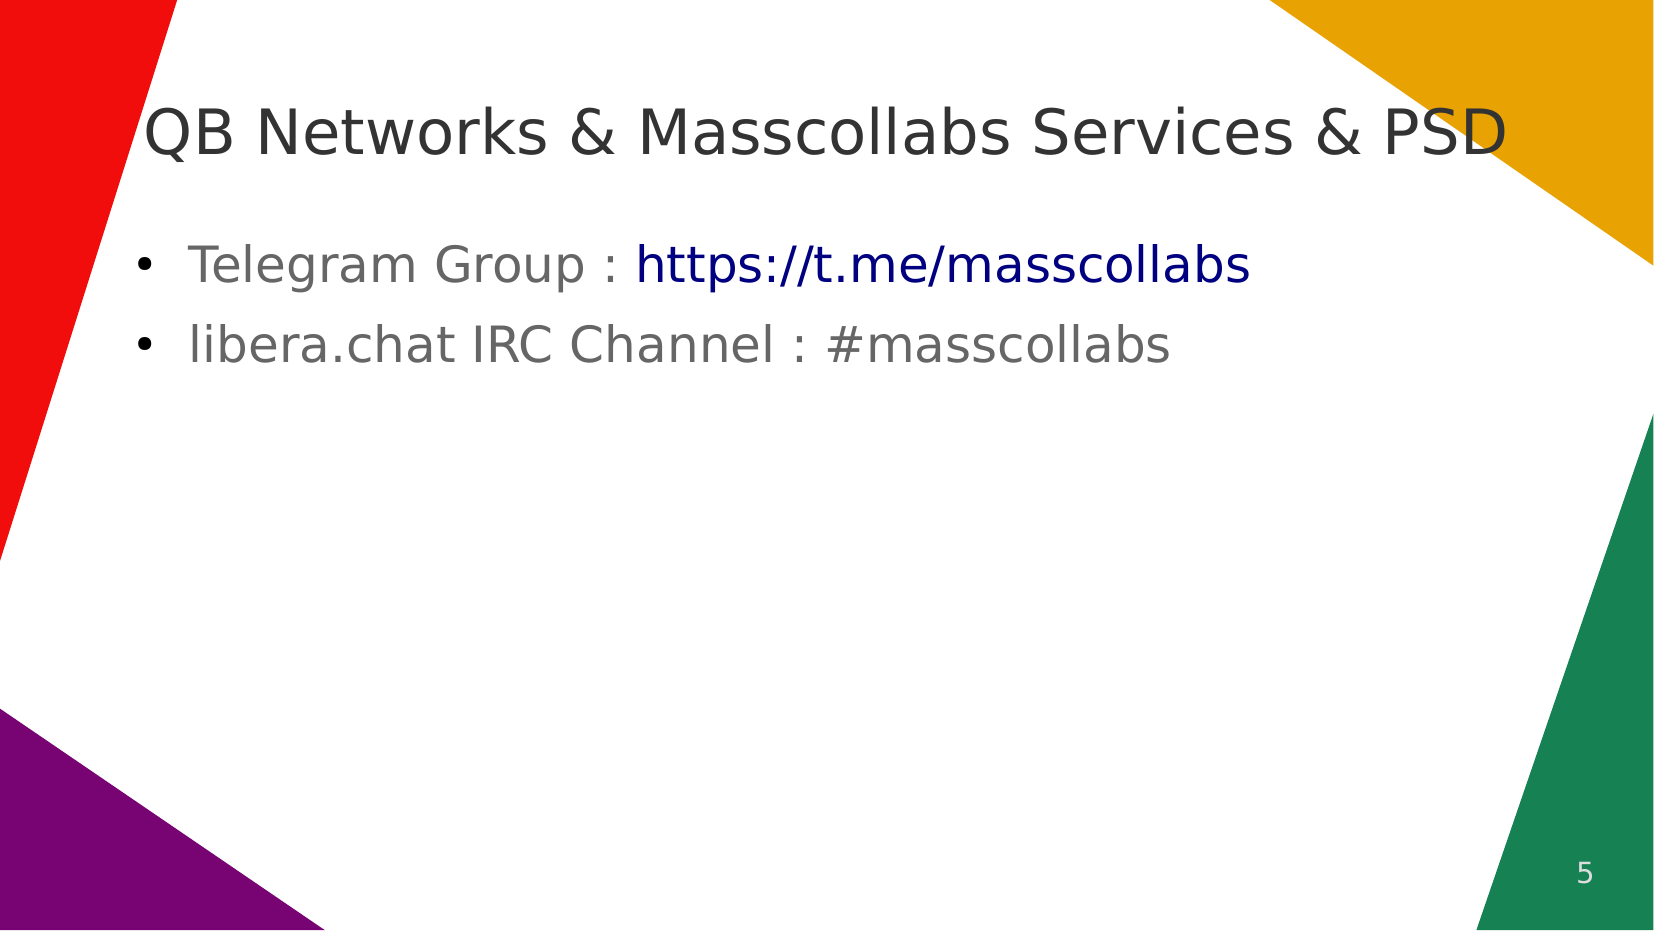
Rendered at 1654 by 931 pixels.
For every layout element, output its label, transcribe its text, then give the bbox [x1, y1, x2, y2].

title QB Networks & Masscollabs Services & PSD [118, 59, 1536, 207]
list Telegram Group : https://t.me/masscollabs libera.chat IRC Channel : #masscollabs [118, 236, 1536, 827]
